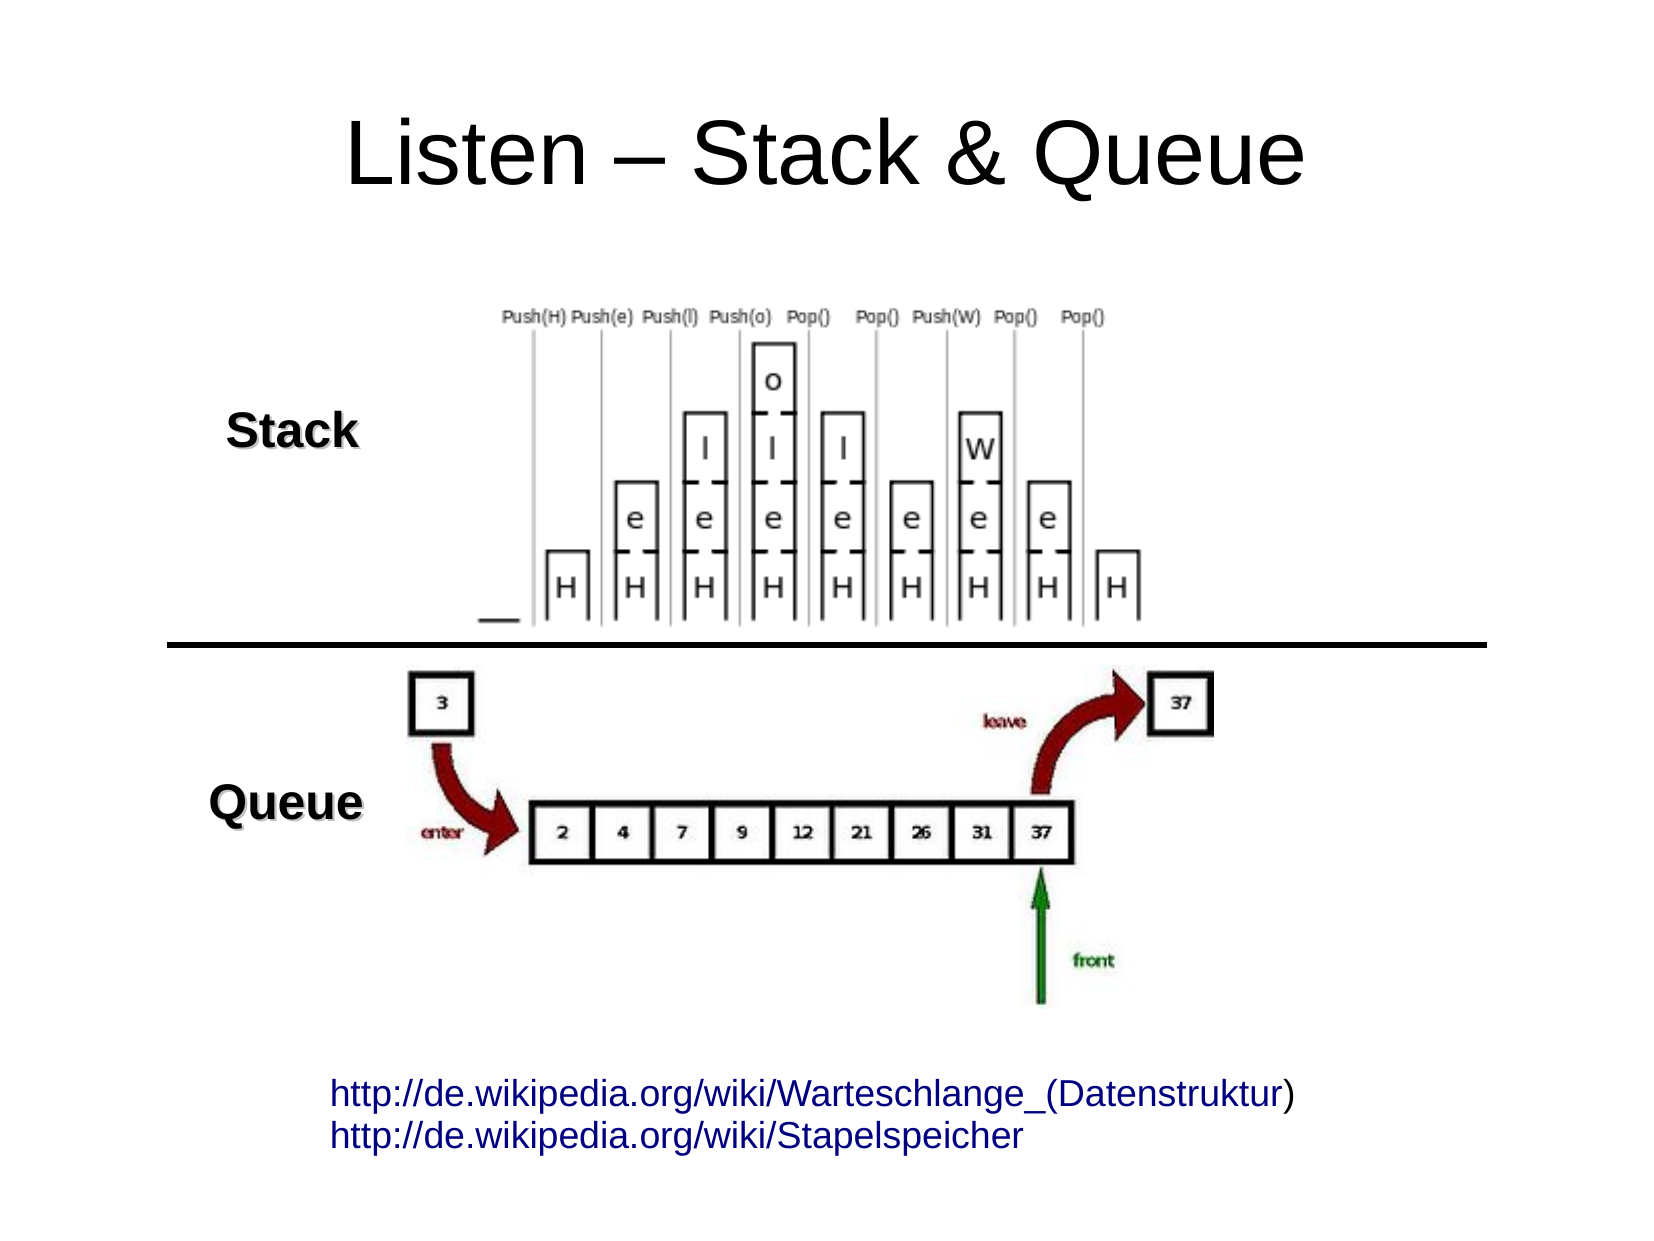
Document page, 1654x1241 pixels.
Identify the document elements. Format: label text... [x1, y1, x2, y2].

picture [406, 665, 1214, 1009]
text_box Queue [193, 766, 379, 857]
title Listen – Stack & Queue [82, 49, 1571, 257]
text_box http://de.wikipedia.org/wiki/Warteschlange_(Datenstruktur) http://de.wikipedia.org/wiki/Stapelspeicher [315, 1065, 1311, 1164]
picture [465, 290, 1156, 634]
text_box Stack [210, 394, 374, 466]
